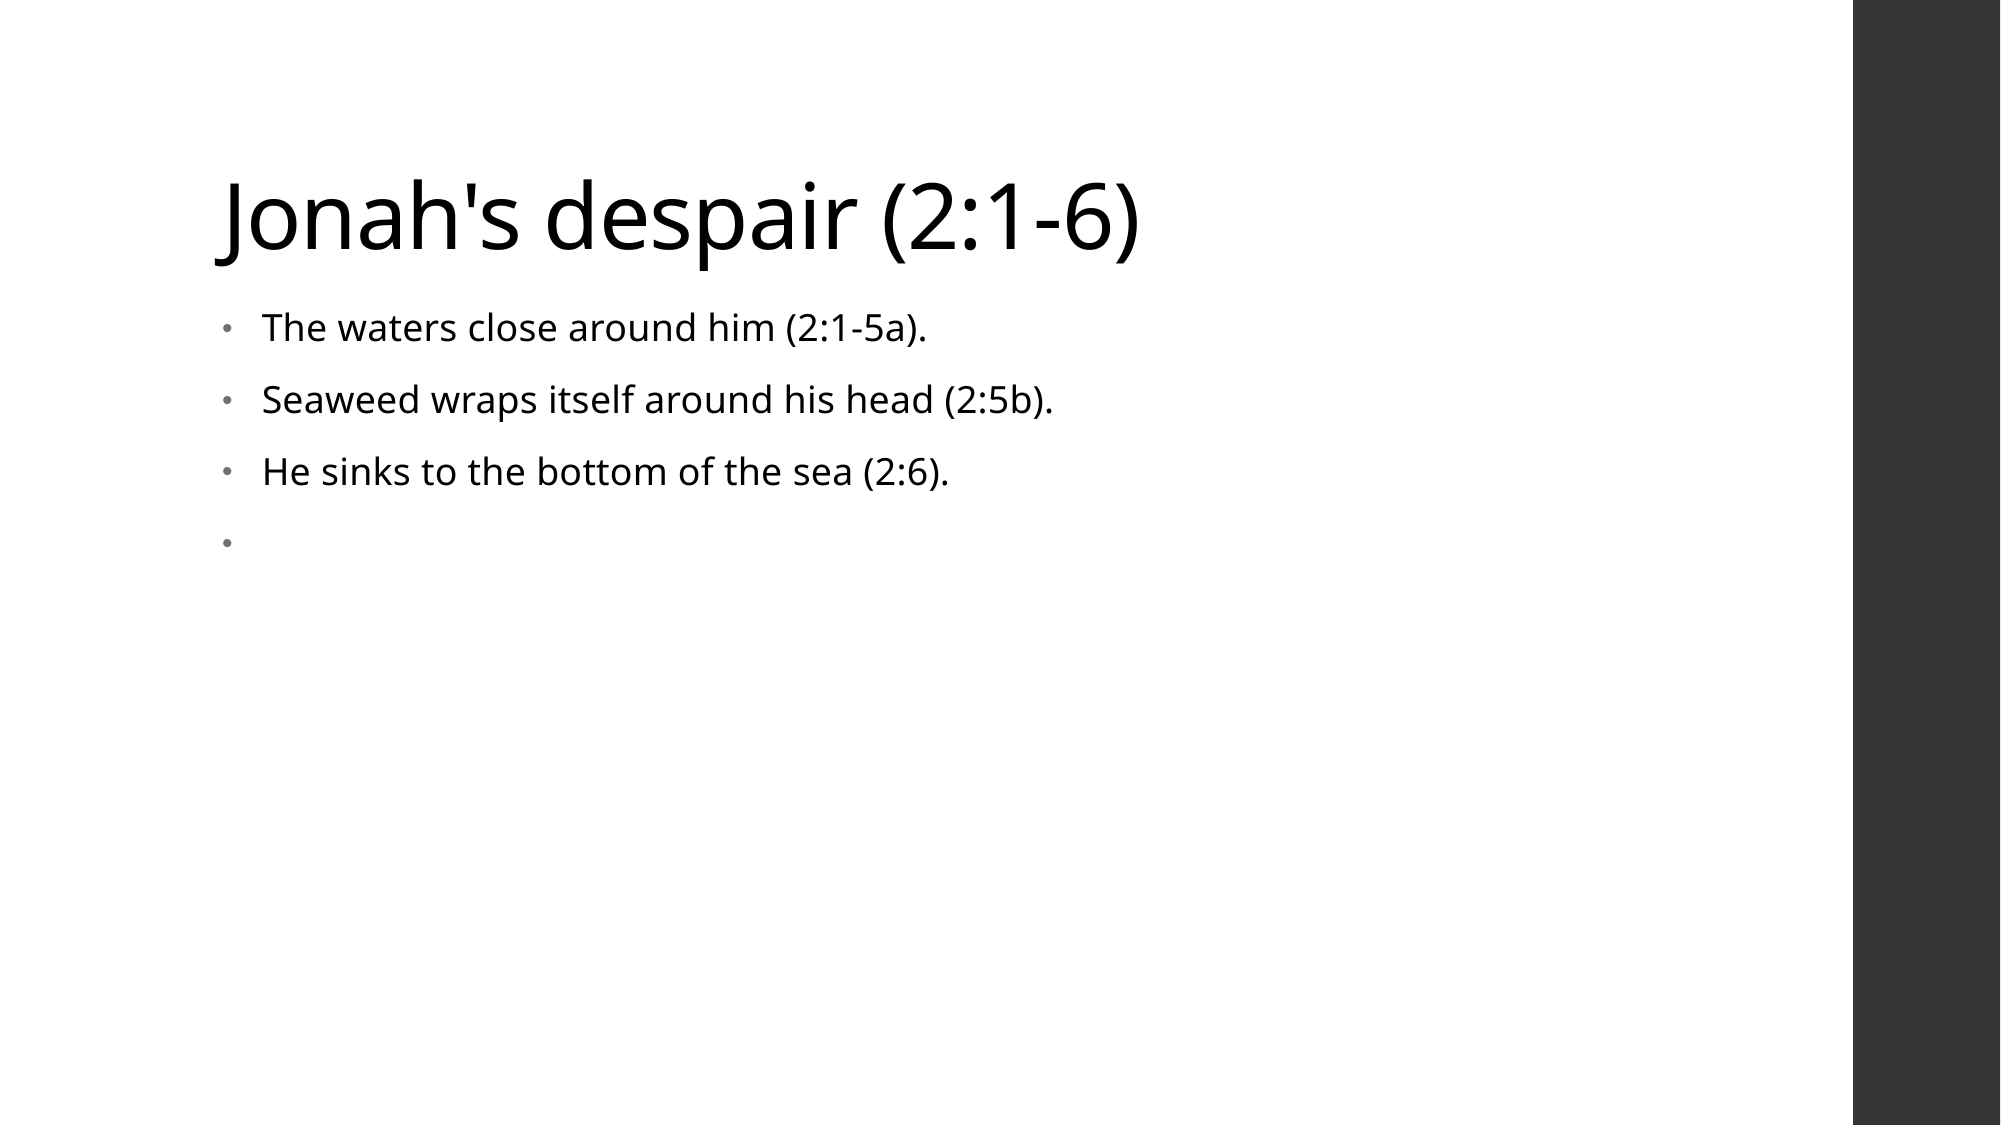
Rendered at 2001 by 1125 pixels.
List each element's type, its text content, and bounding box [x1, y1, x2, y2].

title Jonah's despair (2:1-6) [206, 60, 1797, 278]
list The waters close around him (2:1-5a). Seaweed wraps itself around his head (2:5b). He sinks to the bottom of the sea (2:6). [206, 299, 1617, 1014]
